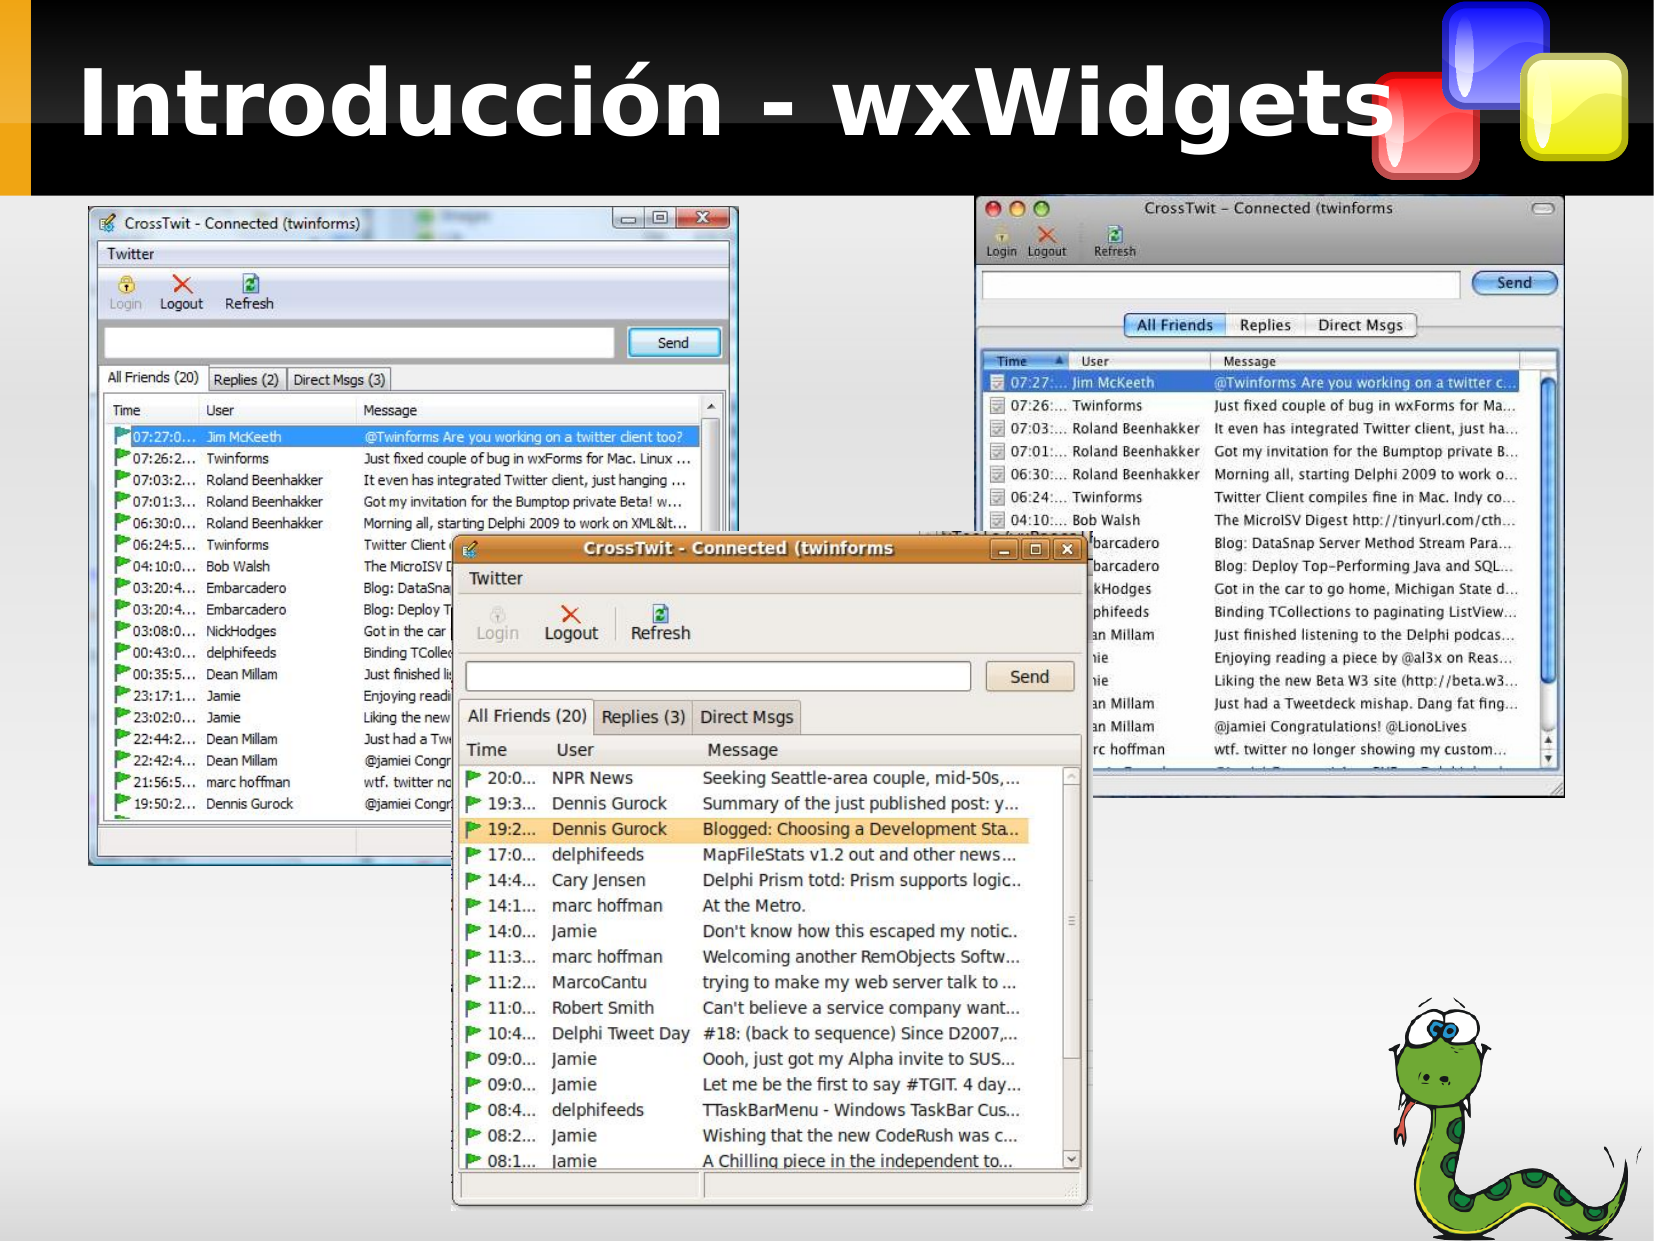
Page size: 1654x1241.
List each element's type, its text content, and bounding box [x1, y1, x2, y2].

title Introducción - wxWidgets [76, 0, 1565, 208]
picture [0, 0, 1654, 1241]
